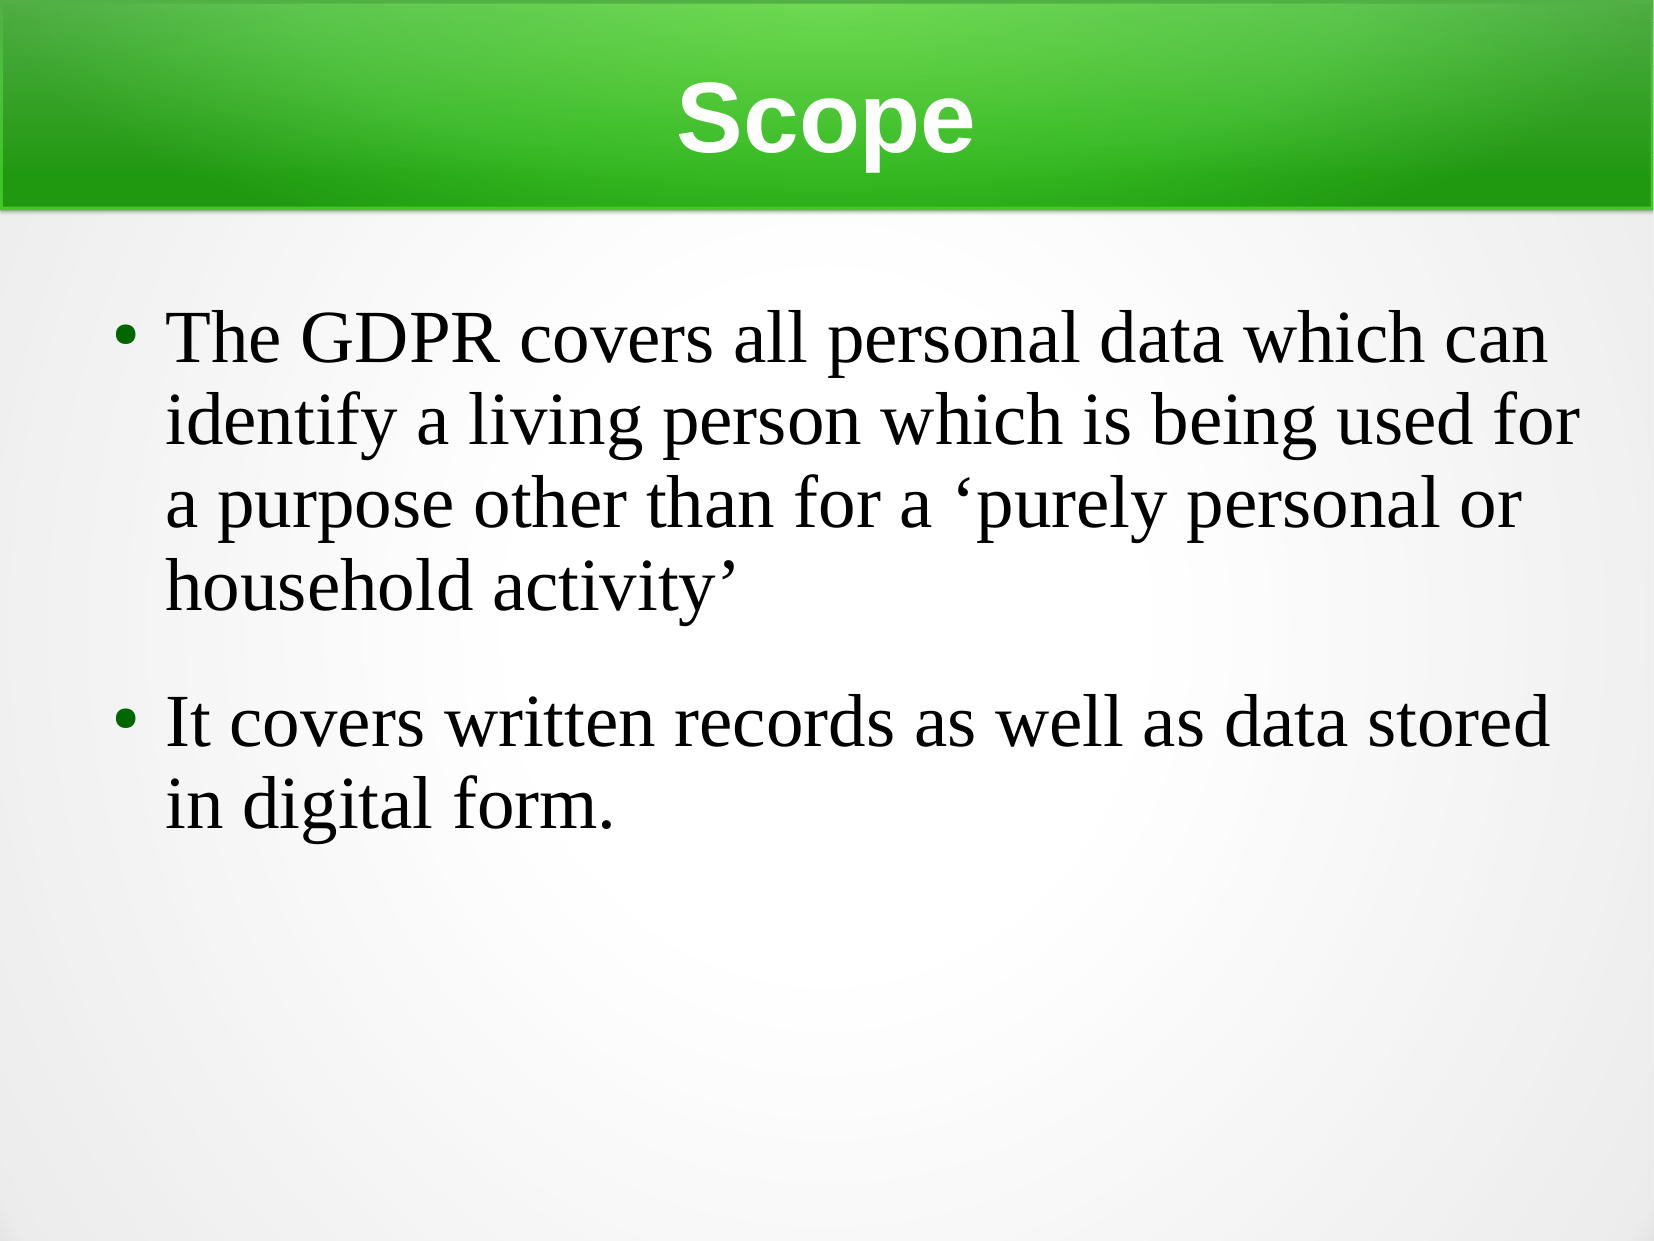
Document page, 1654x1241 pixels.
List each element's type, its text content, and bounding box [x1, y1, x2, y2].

title Scope [82, 46, 1571, 190]
list The GDPR covers all personal data which can identify a living person which is being used for a purpose other than for a ‘purely personal or household activity’ It covers written records as well as data stored in digital form. [94, 295, 1583, 1145]
